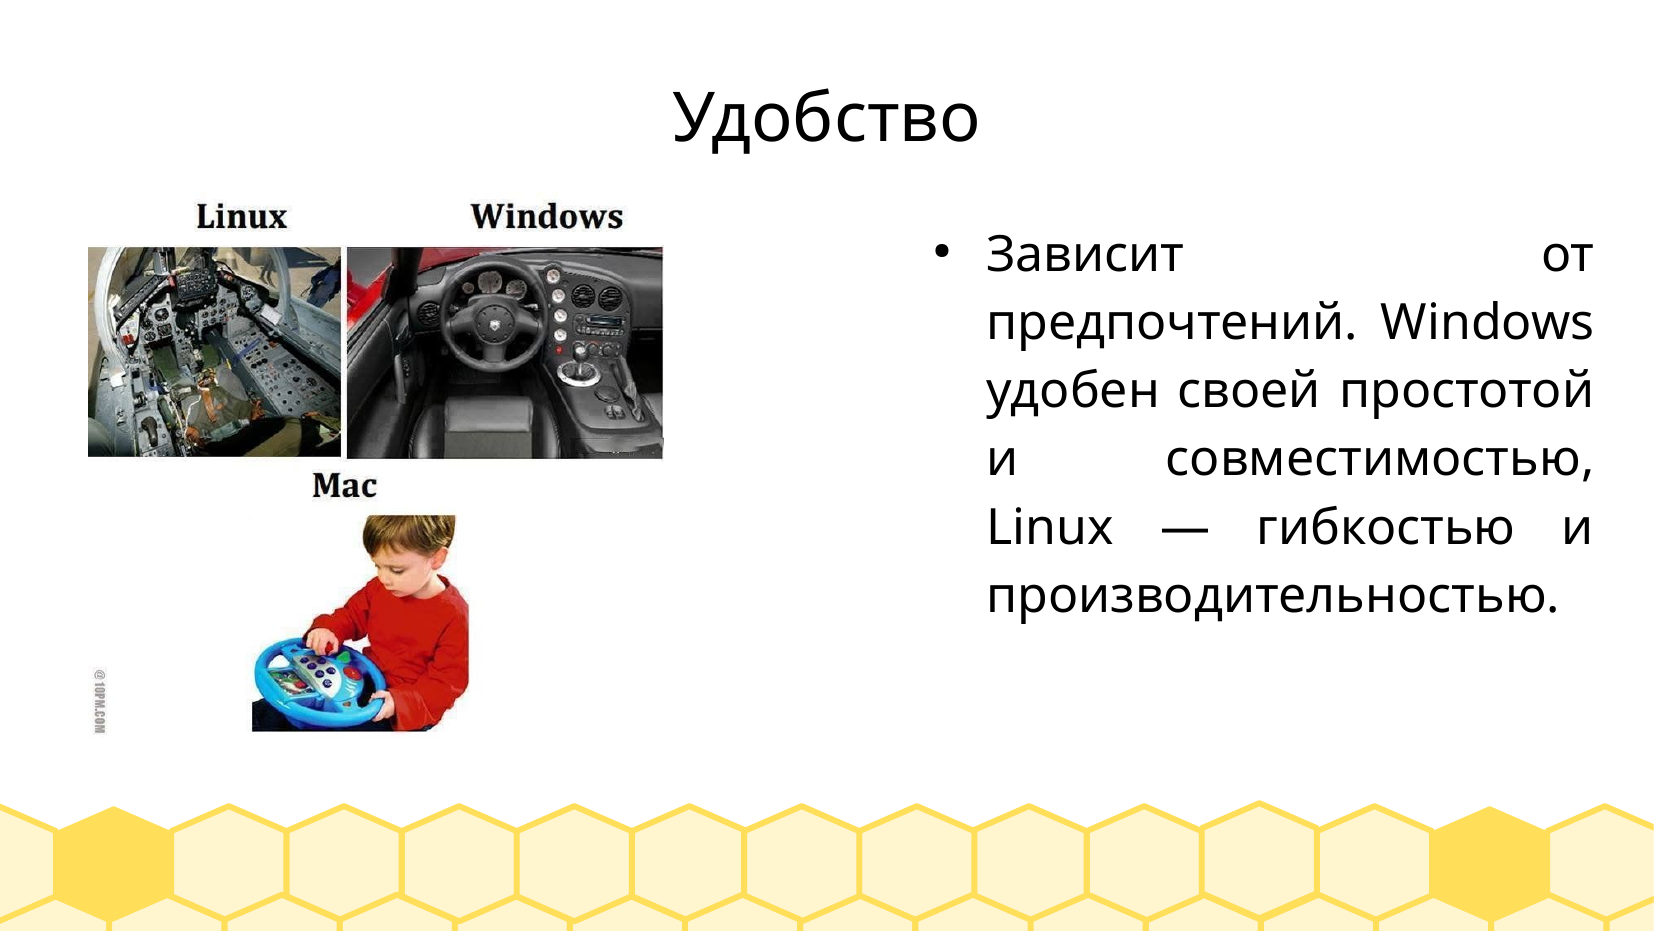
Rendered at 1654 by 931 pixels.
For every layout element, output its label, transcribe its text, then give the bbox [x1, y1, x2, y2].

title Удобство [82, 37, 1571, 193]
picture [88, 192, 664, 739]
list Зависит от предпочтений. Windows удобен своей простотой и совместимостью, Linux — гибкостью и производительностью. [915, 217, 1595, 709]
